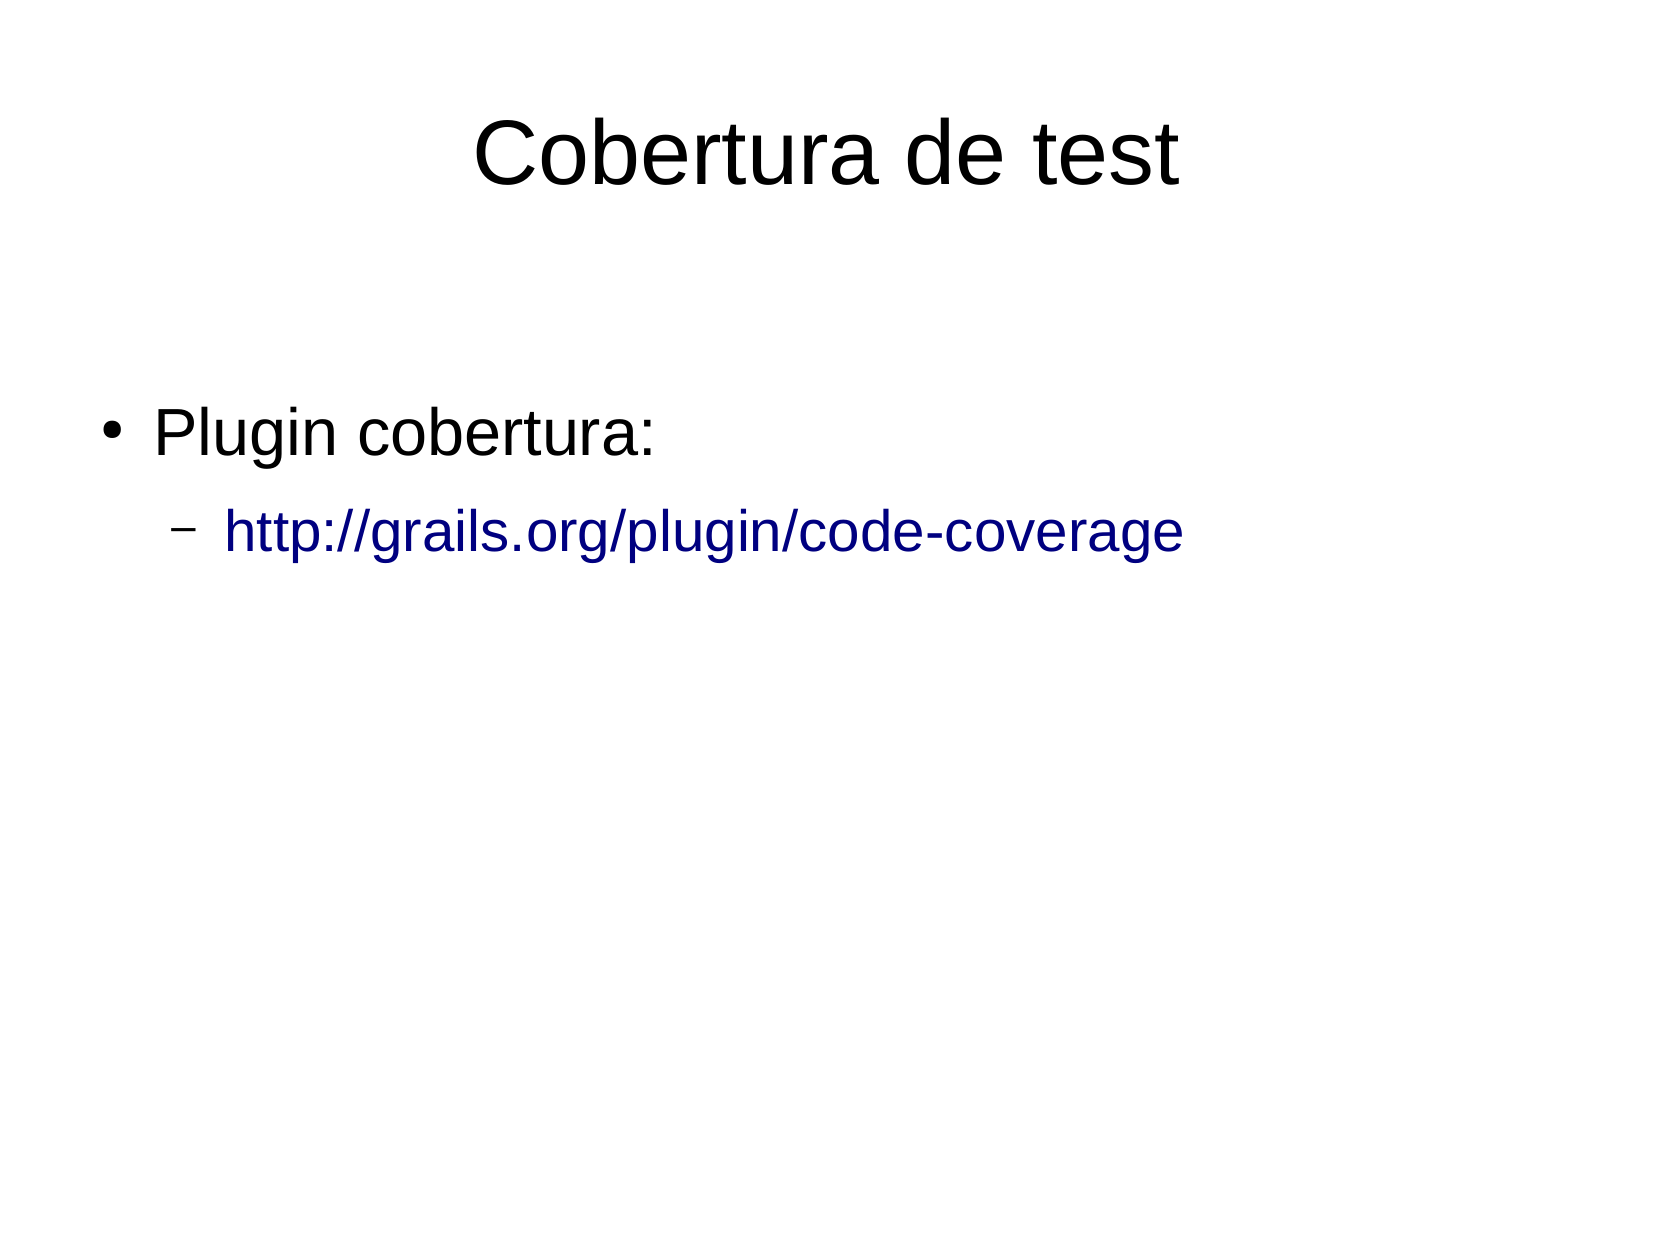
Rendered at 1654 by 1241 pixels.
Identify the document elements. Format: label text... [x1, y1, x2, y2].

title Cobertura de test [82, 49, 1571, 257]
list Plugin cobertura: http://grails.org/plugin/code-coverage [82, 290, 1571, 1010]
